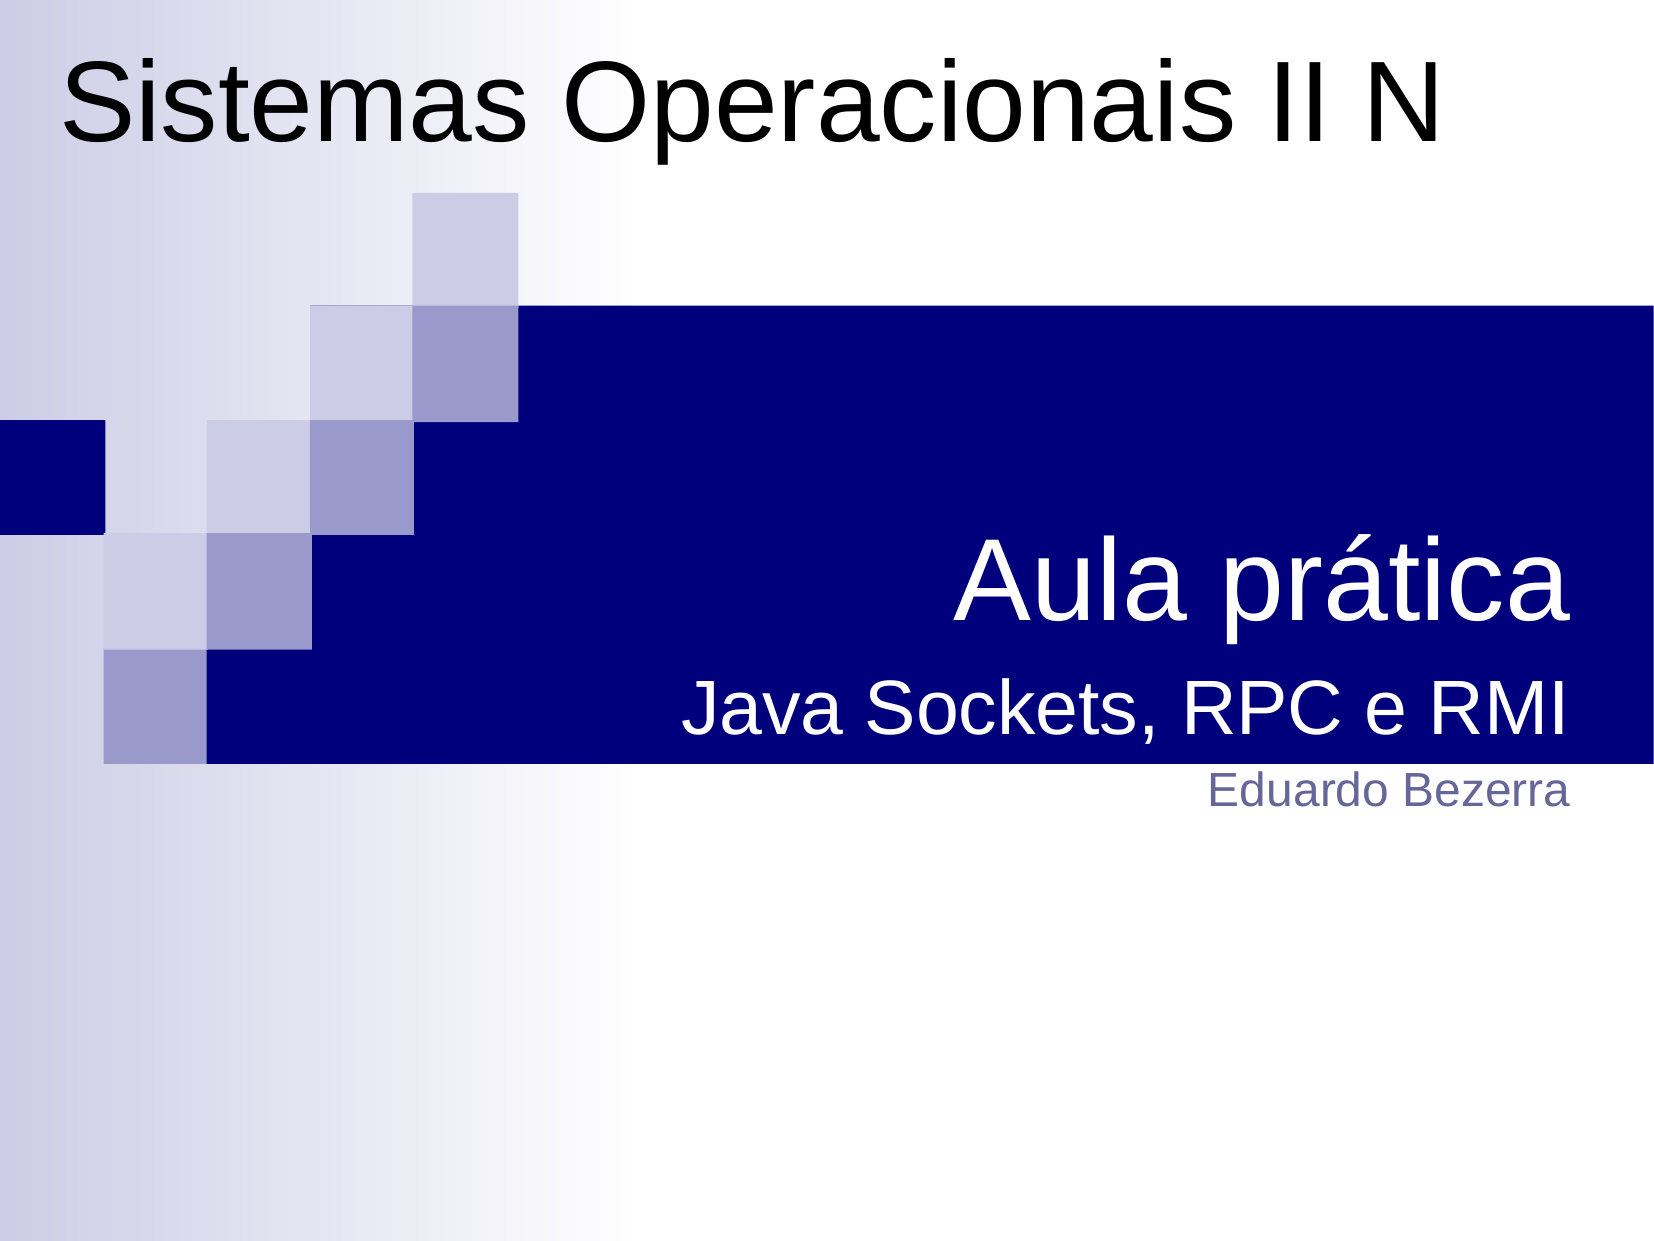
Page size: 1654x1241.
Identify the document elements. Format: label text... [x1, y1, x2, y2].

title Sistemas Operacionais II N [59, 36, 1595, 172]
subtitle Aula prática Java Sockets, RPC e RMI Eduardo Bezerra [82, 265, 1572, 1070]
